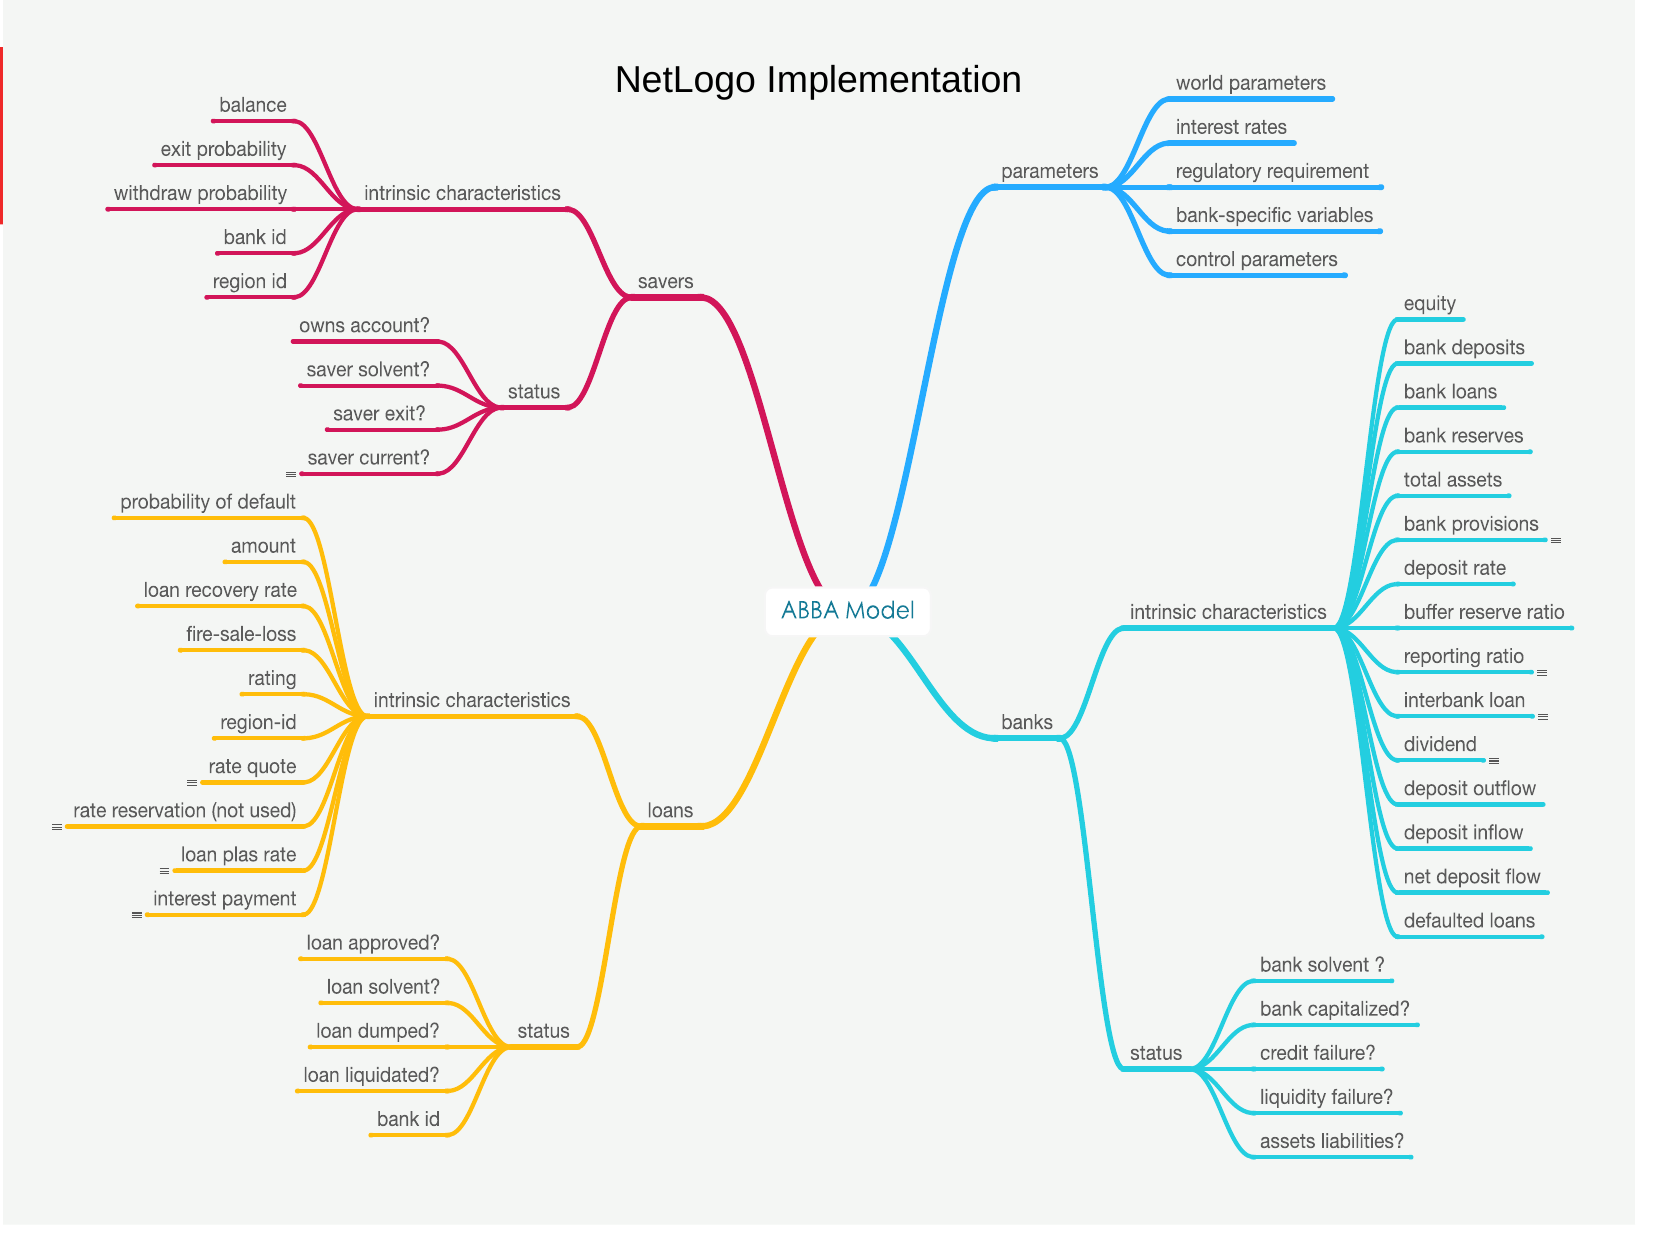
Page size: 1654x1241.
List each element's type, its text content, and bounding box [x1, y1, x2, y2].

picture [1, 0, 1636, 1225]
text_box NetLogo Implementation [600, 51, 1141, 151]
